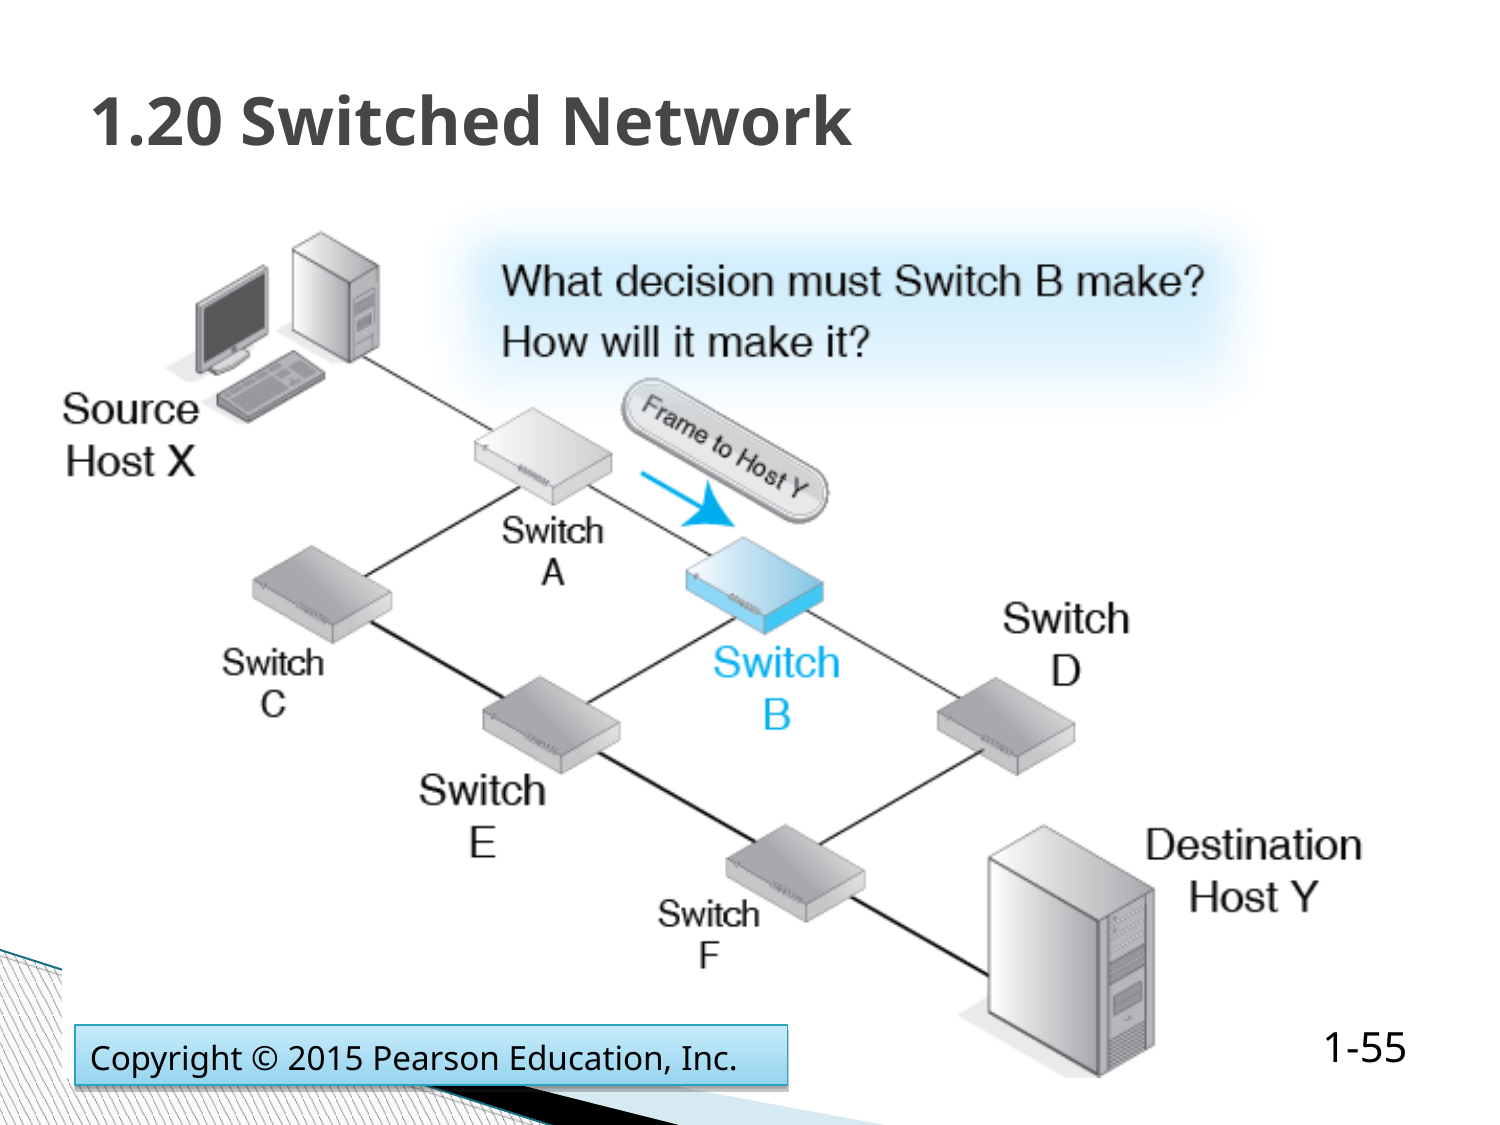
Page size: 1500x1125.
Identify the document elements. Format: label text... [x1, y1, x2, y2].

footer Copyright © 2015 Pearson Education, Inc. [75, 1025, 788, 1085]
picture [0, 87, 1388, 1125]
title 1.20 Switched Network [75, 50, 1425, 188]
slide_number 1-<number> [1275, 1025, 1423, 1085]
